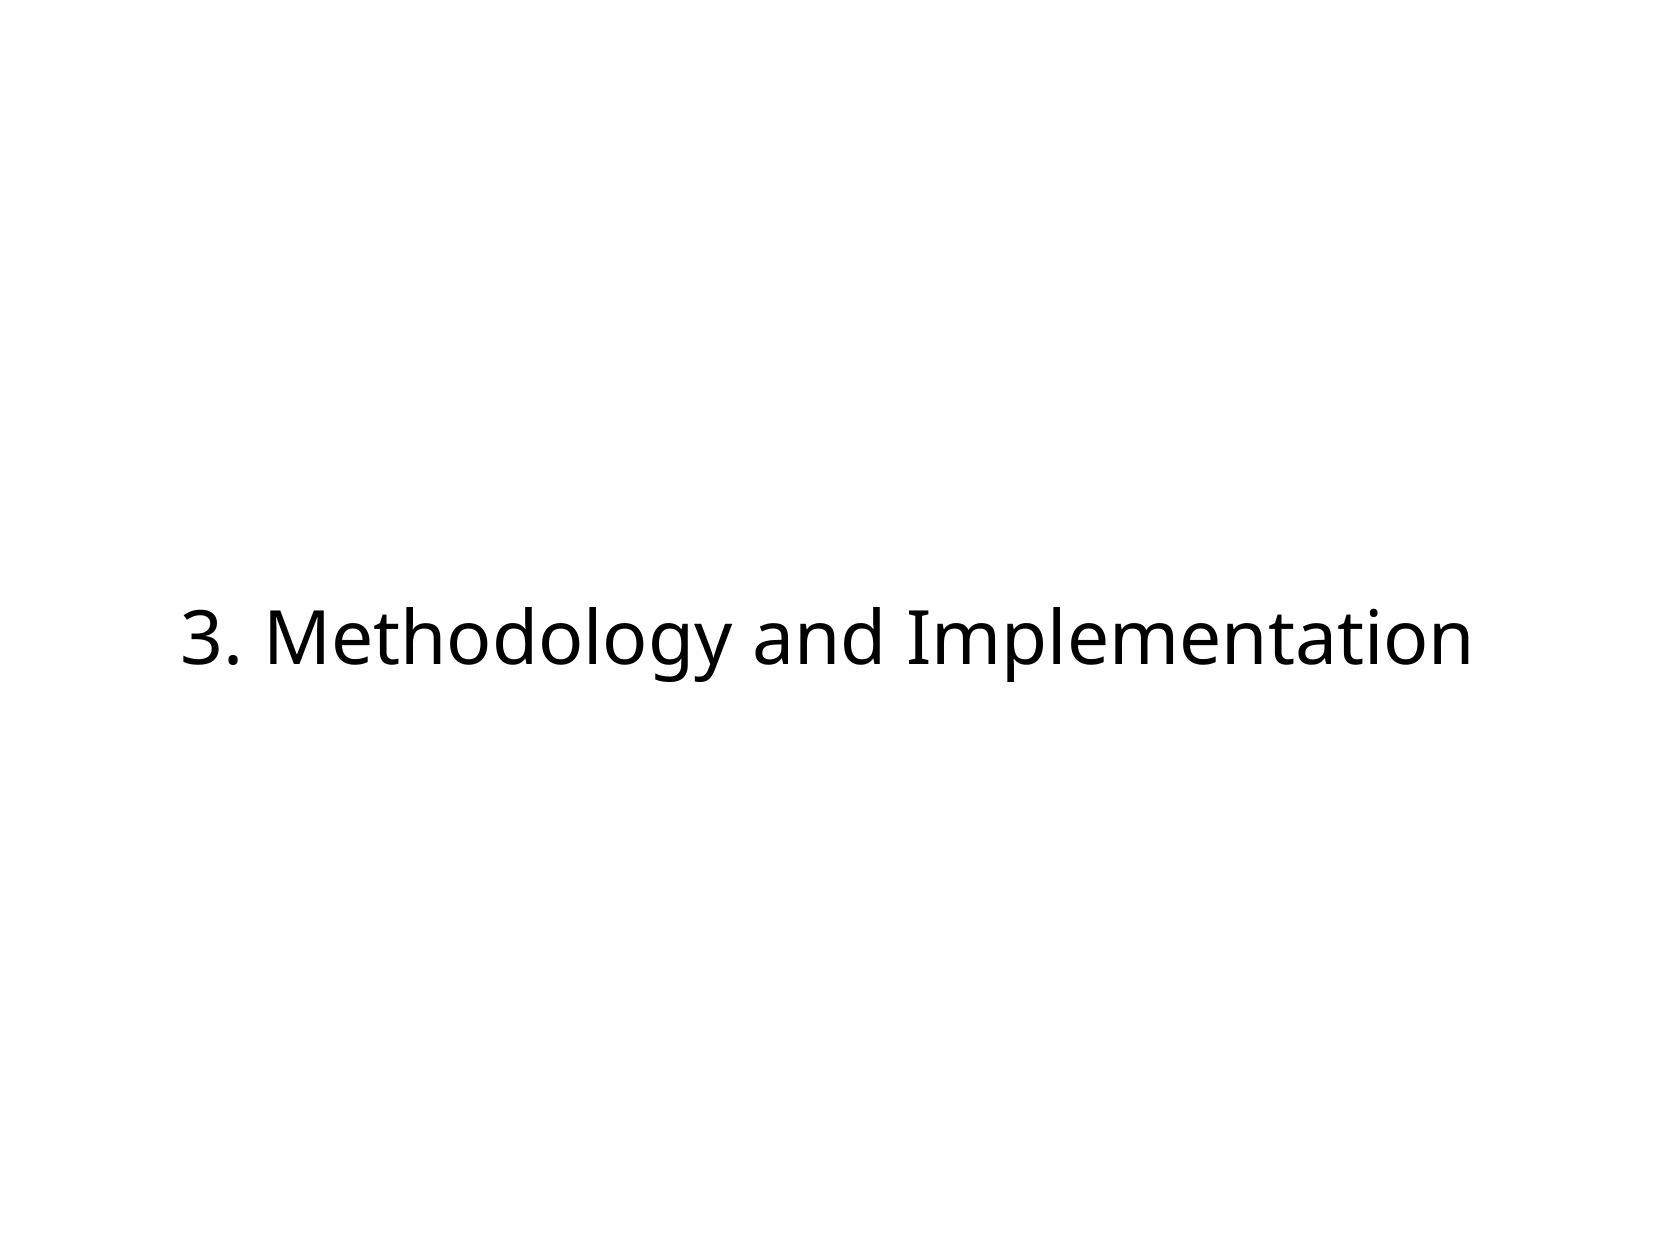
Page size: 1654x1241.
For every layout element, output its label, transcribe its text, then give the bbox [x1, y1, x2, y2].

title 3. Methodology and Implementation [84, 531, 1573, 739]
